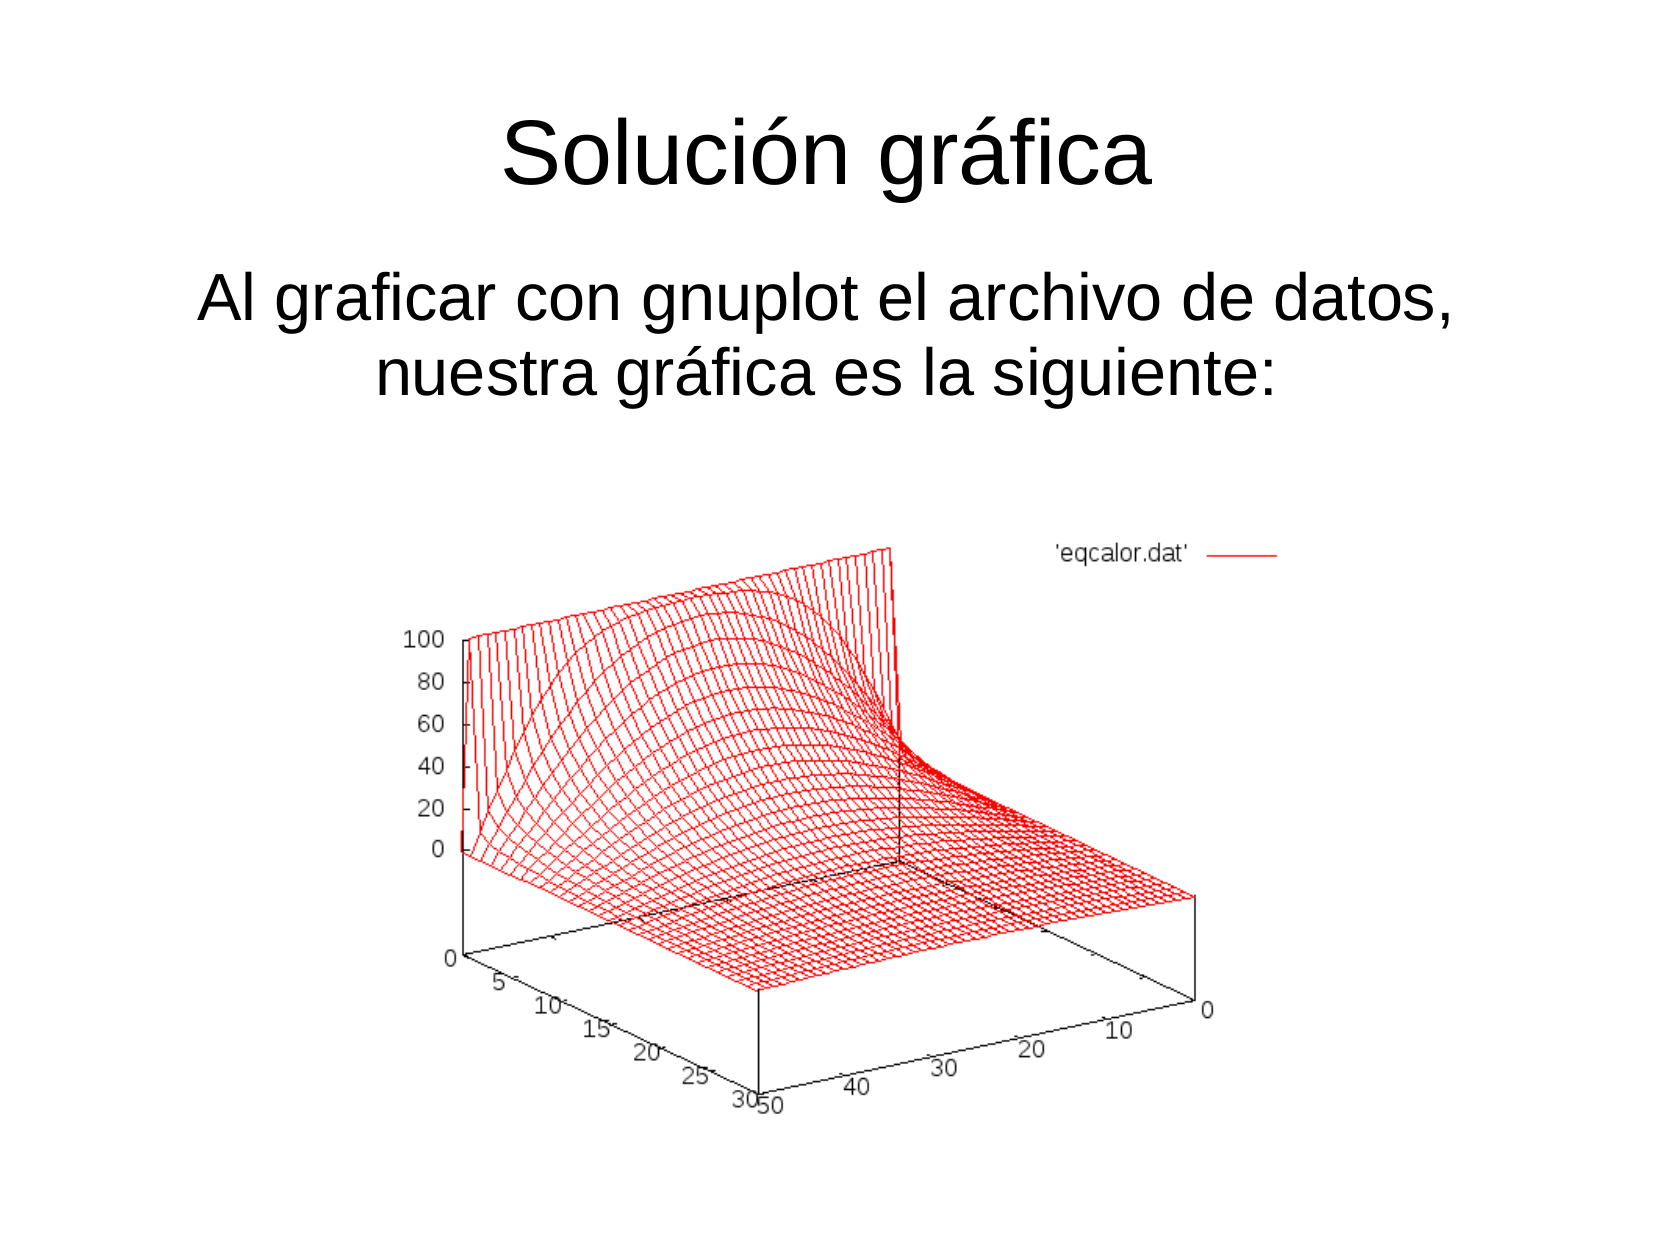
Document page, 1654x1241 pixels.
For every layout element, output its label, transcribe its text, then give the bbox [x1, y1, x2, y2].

title Solución gráfica [82, 56, 1571, 232]
subtitle Al graficar con gnuplot el archivo de datos, nuestra gráfica es la siguiente: [82, 232, 1571, 438]
picture [328, 460, 1329, 1211]
